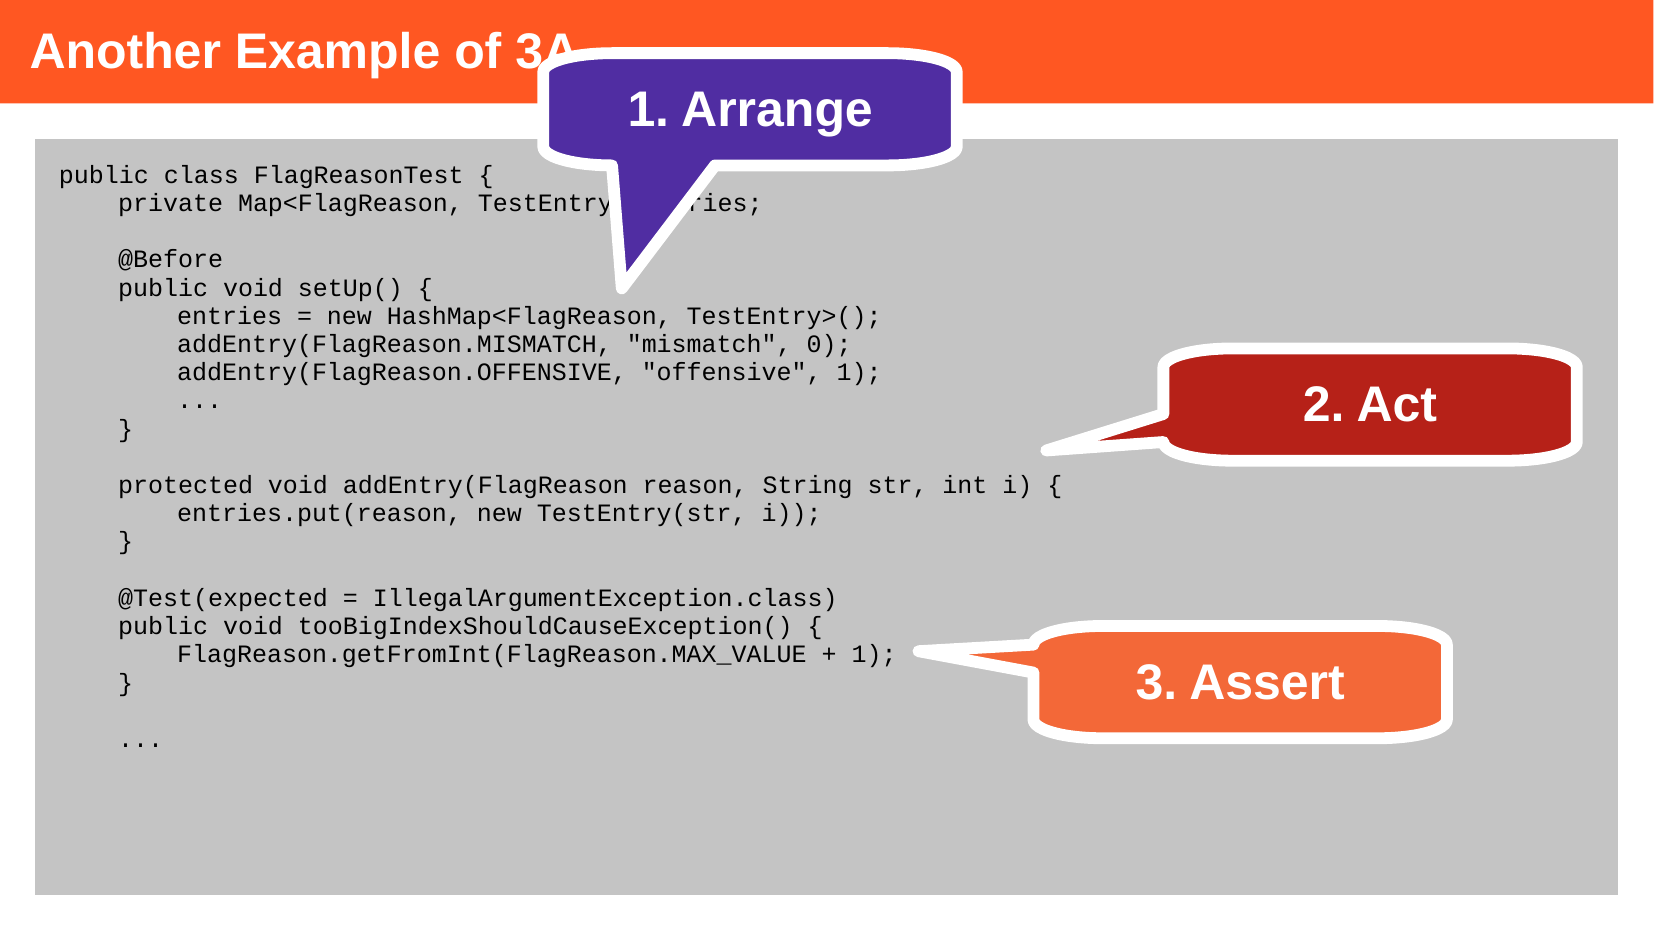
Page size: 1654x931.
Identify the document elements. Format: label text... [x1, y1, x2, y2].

text_box 3. Assert [918, 625, 1447, 739]
text_box public class FlagReasonTest { private Map<FlagReason, TestEntry> entries; @Before public void setUp() { entries = new HashMap<FlagReason, TestEntry>(); addEntry(FlagReason.MISMATCH, "mismatch", 0); addEntry(FlagReason.OFFENSIVE, "offensive", 1); ... } protected void addEntry(FlagReason reason, String str, int i) { entries.put(reason, new TestEntry(str, i)); } @Test(expected = IllegalArgumentException.class) public void tooBigIndexShouldCauseException() { FlagReason.getFromInt(FlagReason.MAX_VALUE + 1); } ... [29, 132, 1625, 901]
text_box 2. Act [1046, 348, 1577, 461]
title Another Example of 3A [0, 0, 1654, 104]
text_box 1. Arrange [543, 53, 957, 289]
